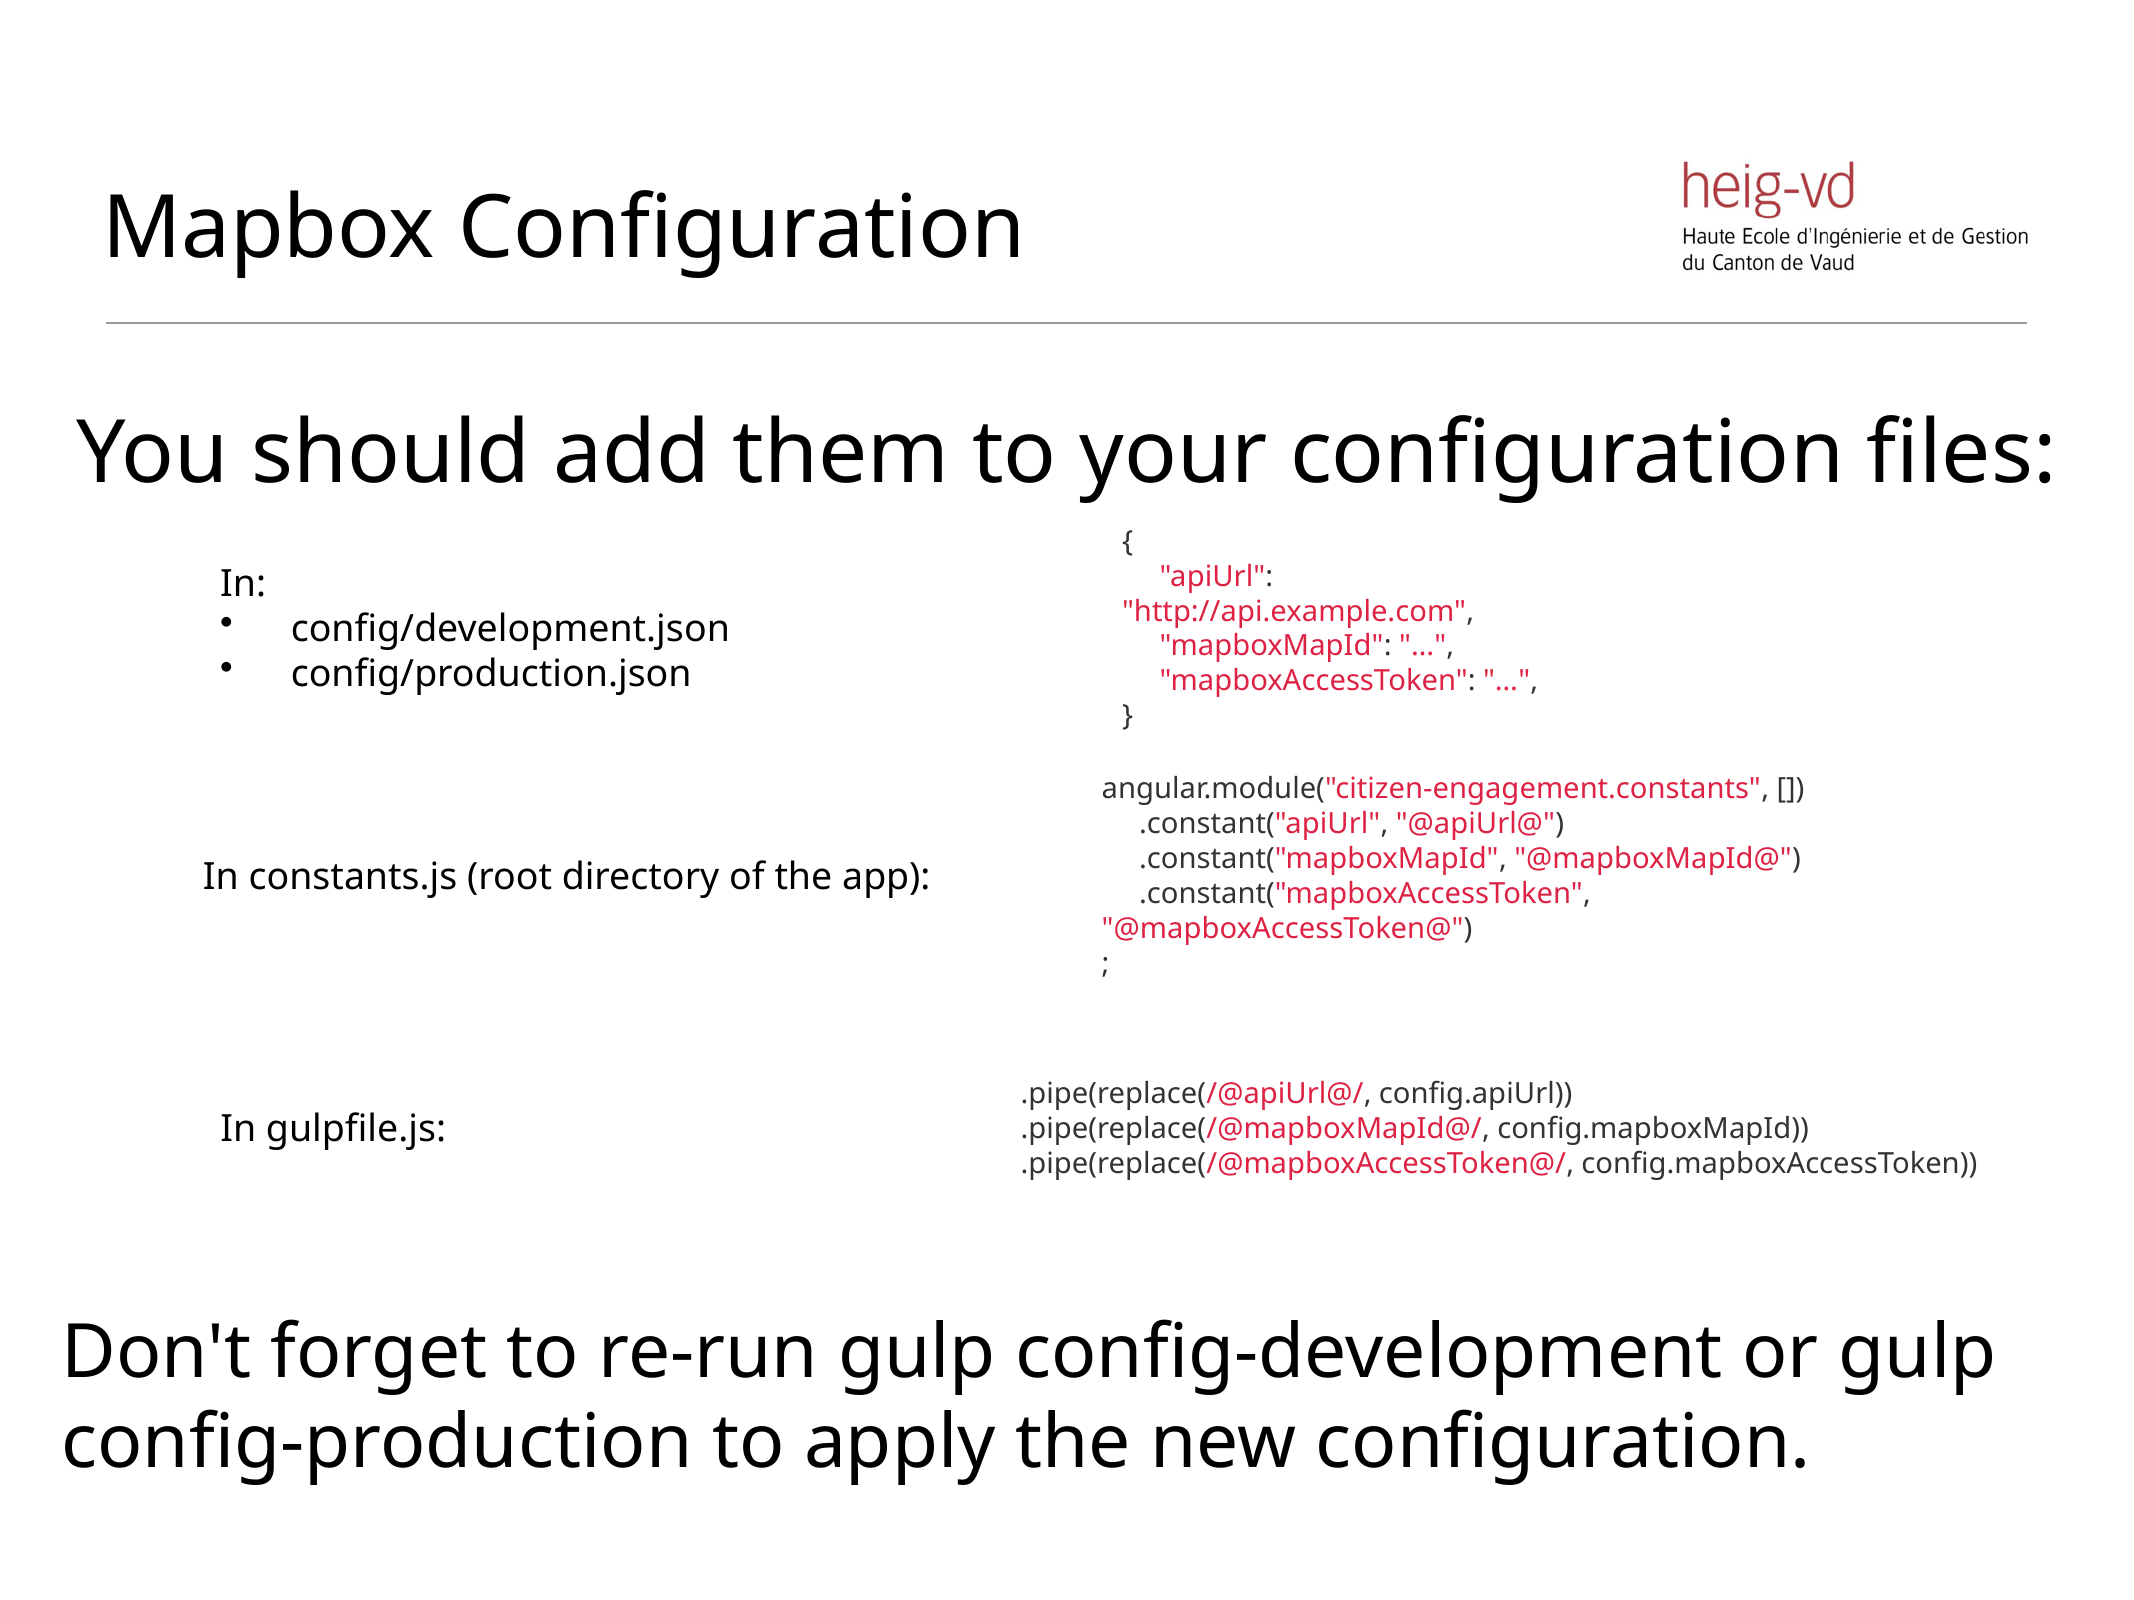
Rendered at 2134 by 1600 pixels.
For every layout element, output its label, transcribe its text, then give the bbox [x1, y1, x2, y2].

text_box In: config/development.json config/production.json [211, 550, 739, 703]
text_box .pipe(replace(/@apiUrl@/, config.apiUrl)) .pipe(replace(/@mapboxMapId@/, config.mapboxMapId)) .pipe(replace(/@mapboxAccessToken@/, config.mapboxAccessToken)) [1012, 1065, 1987, 1188]
title Mapbox Configuration [93, 54, 2040, 284]
text_box In gulpfile.js: [212, 1095, 455, 1158]
text_box In constants.js (root directory of the app): [194, 843, 940, 906]
text_box You should add them to your configuration files: [68, 386, 2065, 509]
text_box angular.module("citizen-engagement.constants", []) .constant("apiUrl", "@apiUrl@") .constant("mapboxMapId", "@mapboxMapId@") .constant("mapboxAccessToken", "@mapboxAccessToken@") ; [1093, 778, 1941, 970]
text_box { "apiUrl": "http://api.example.com", "mapboxMapId": "…", "mapboxAccessToken": "…", } [1113, 530, 1604, 723]
text_box Don't forget to re-run gulp config-development or gulp config-production to apply the new configuration. [53, 1294, 2081, 1491]
